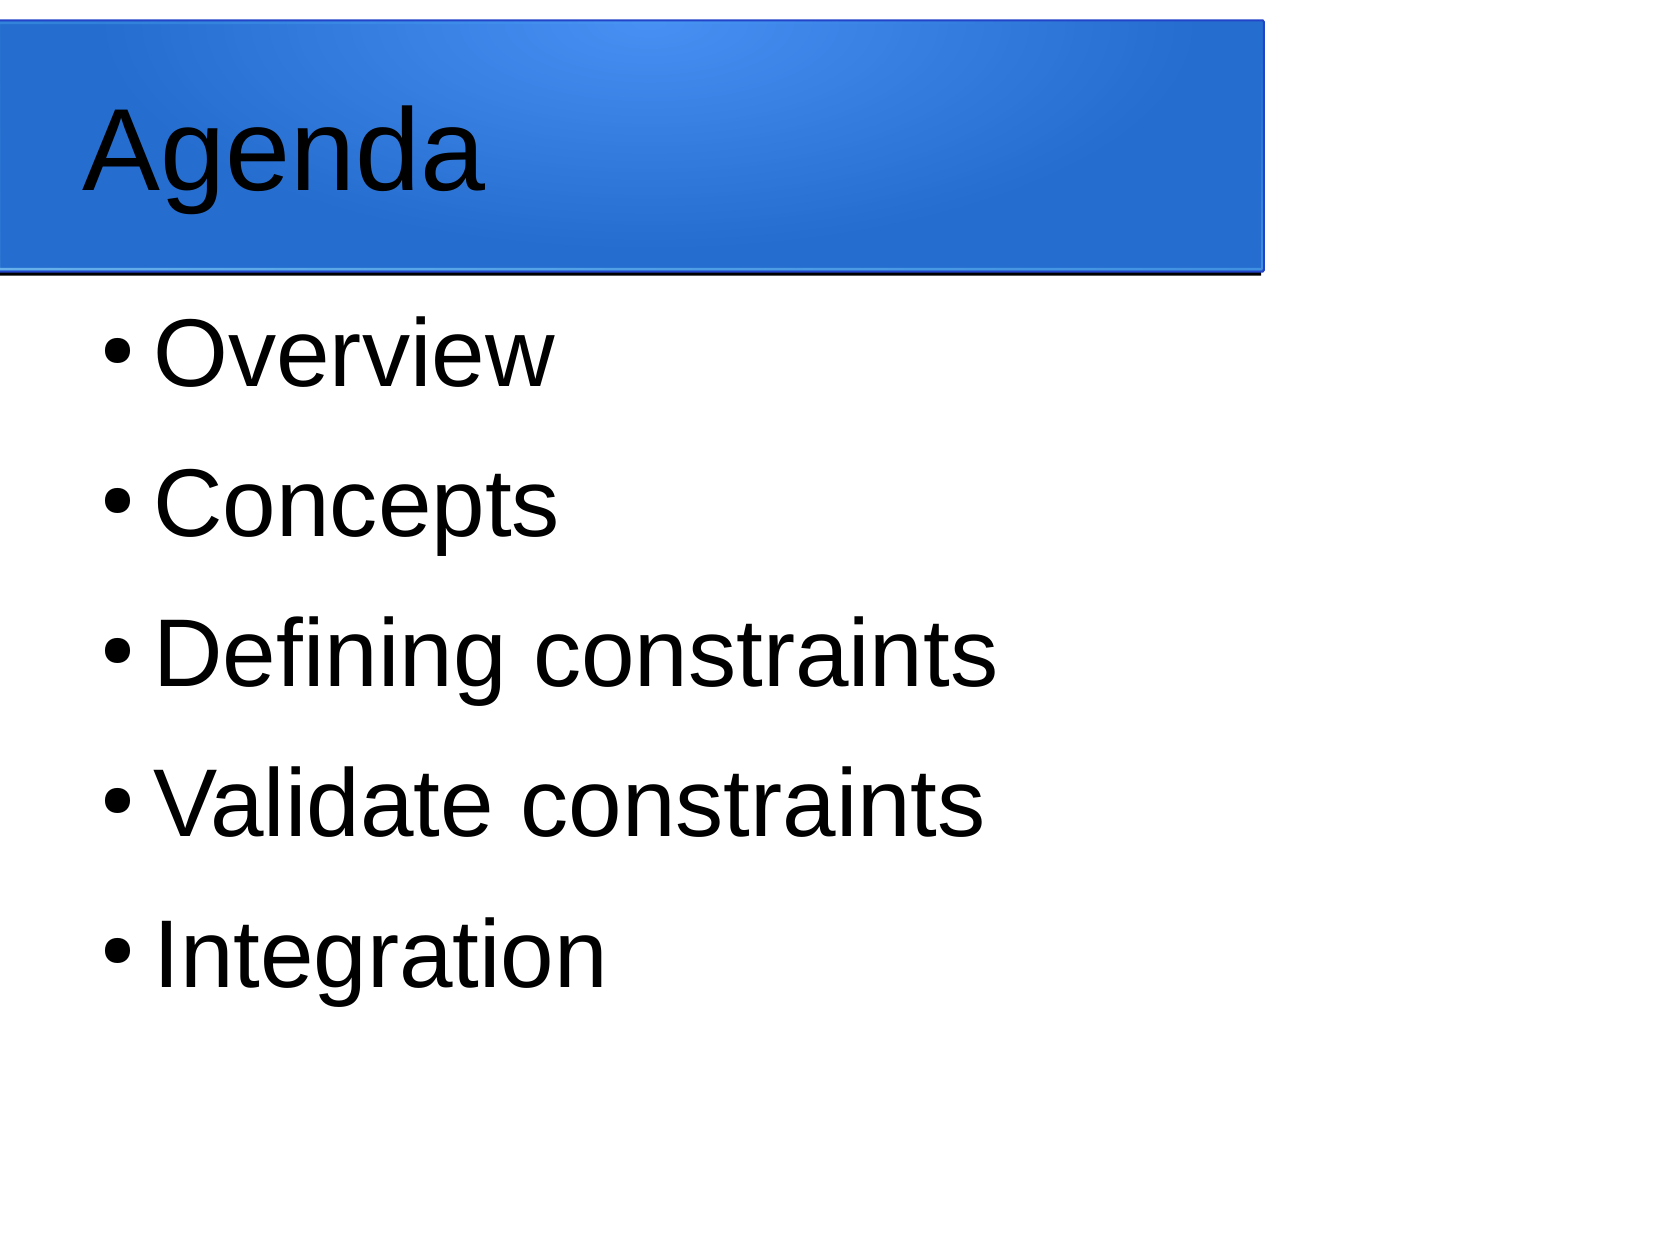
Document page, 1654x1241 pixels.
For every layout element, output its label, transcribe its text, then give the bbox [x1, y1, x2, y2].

list Overview Concepts Defining constraints Validate constraints Integration [82, 299, 1571, 1019]
title Agenda [82, 47, 1235, 252]
